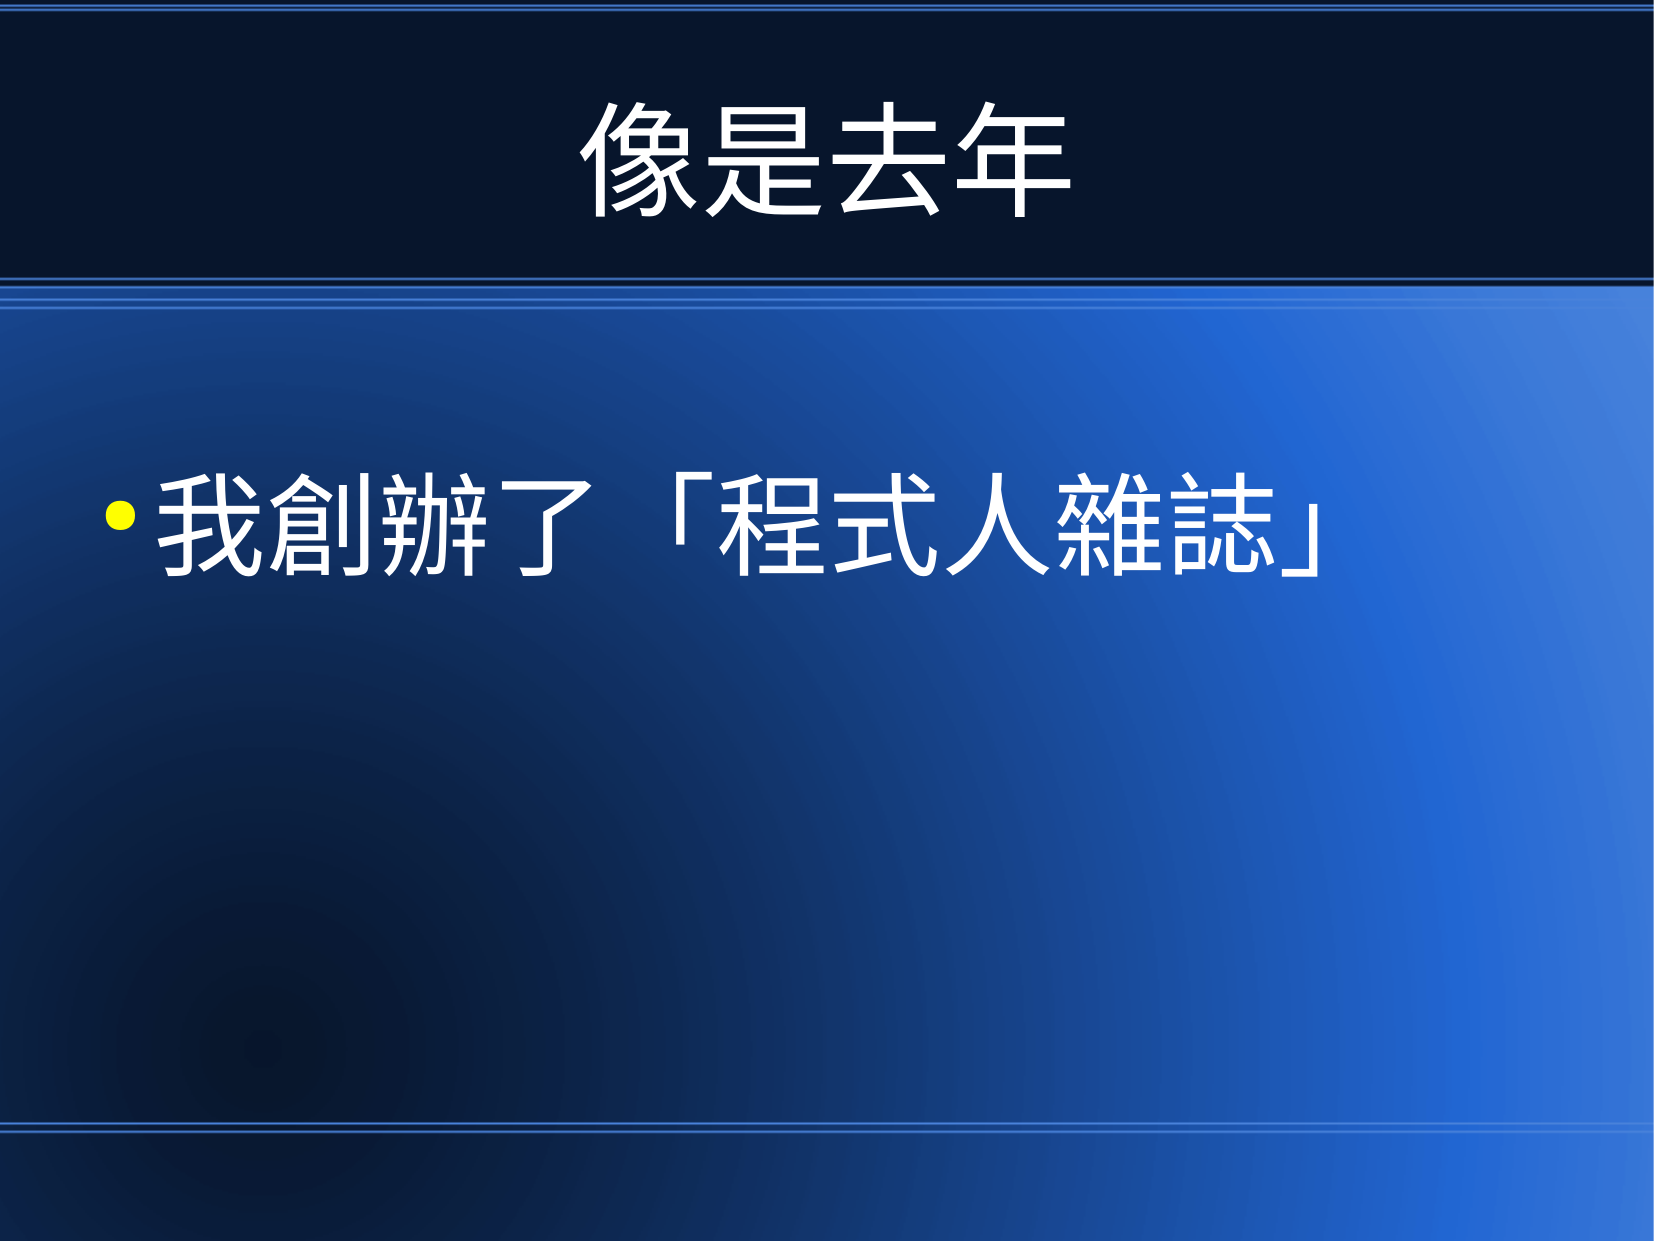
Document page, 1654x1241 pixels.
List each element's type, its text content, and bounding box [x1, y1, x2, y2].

picture [0, 0, 1654, 1241]
title 像是去年 [82, 49, 1571, 257]
list 我創辦了「程式人雜誌」 [82, 355, 1571, 1241]
